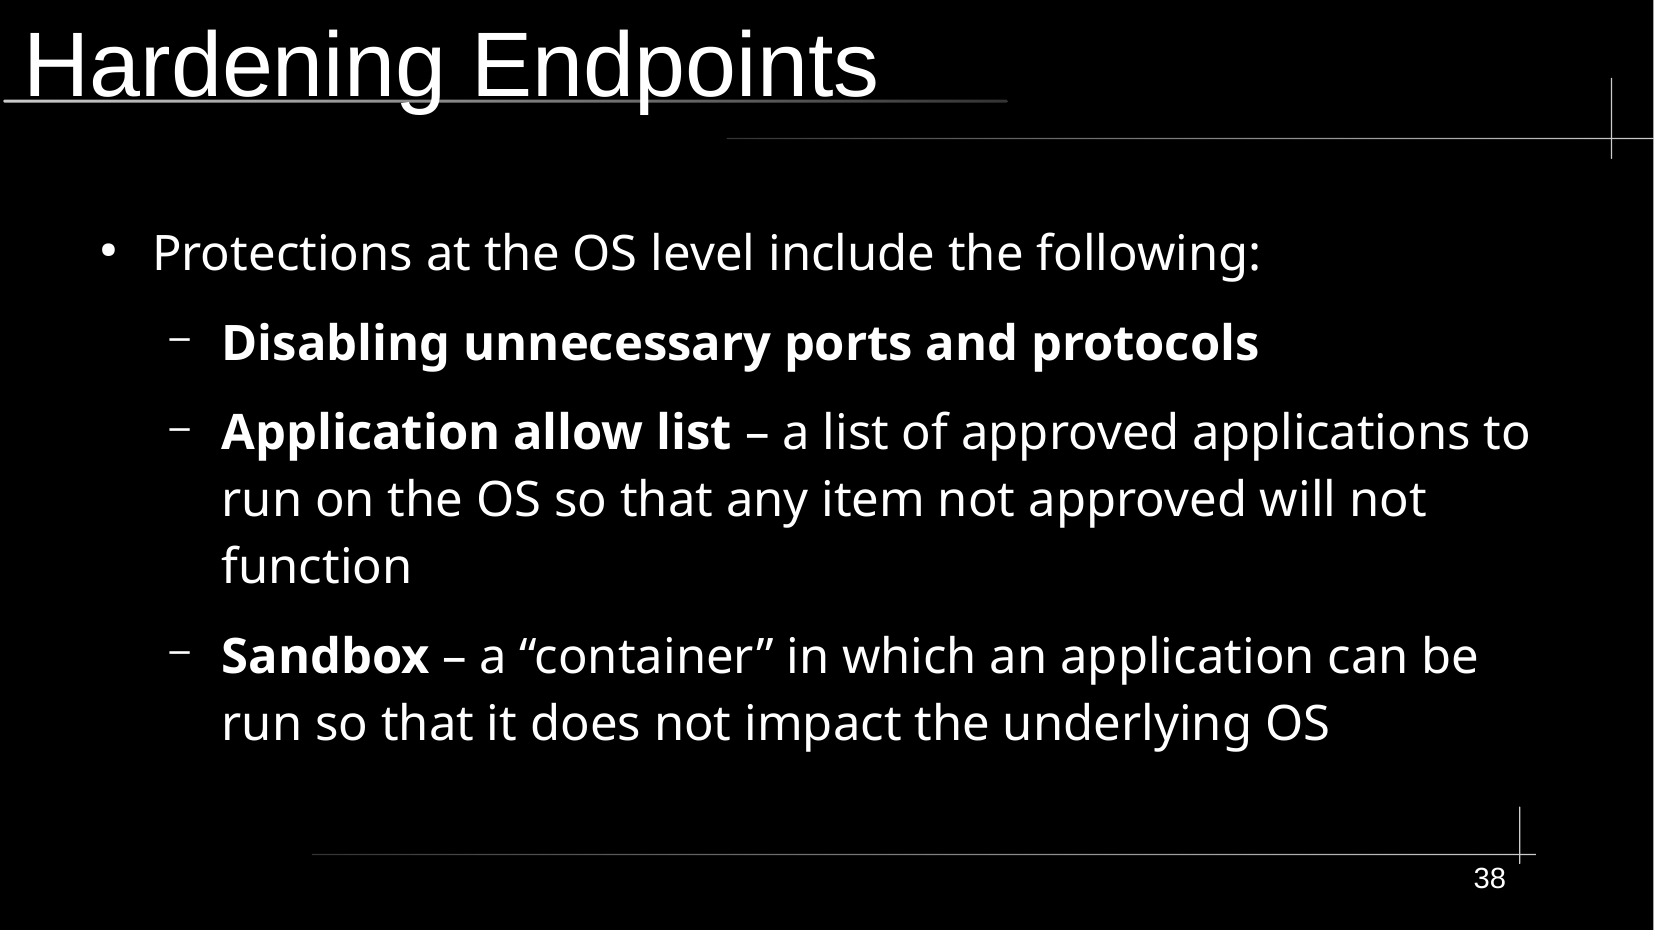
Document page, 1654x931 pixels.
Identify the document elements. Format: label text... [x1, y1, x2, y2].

list Protections at the OS level include the following: Disabling unnecessary ports and protocols Application allow list – a list of approved applications to run on the OS so that any item not approved will not function Sandbox – a “container” in which an application can be run so that it does not impact the underlying OS [82, 217, 1571, 758]
title Hardening Endpoints [23, 11, 1589, 119]
